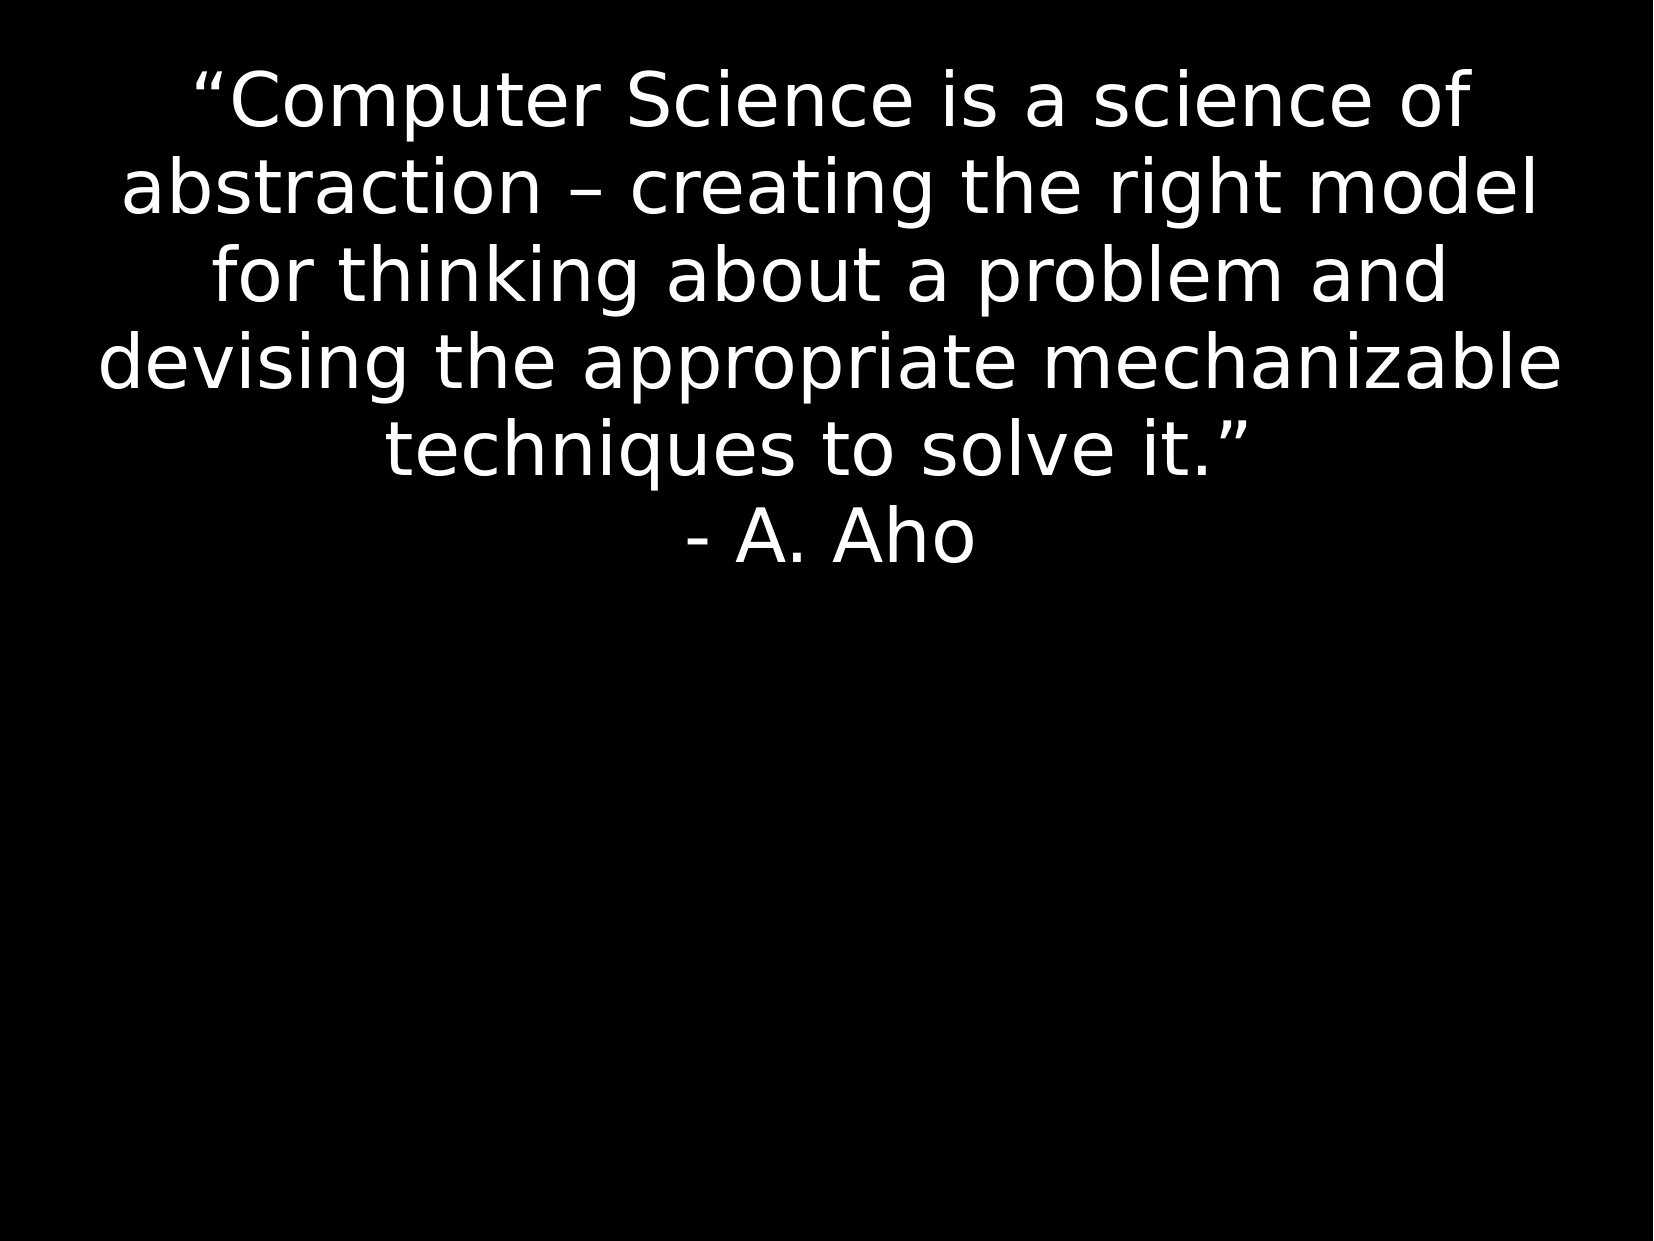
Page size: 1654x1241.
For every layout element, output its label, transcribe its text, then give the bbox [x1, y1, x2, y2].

title “Computer Science is a science of abstraction – creating the right model for thinking about a problem and devising the appropriate mechanizable techniques to solve it.” - A. Aho [87, 37, 1576, 601]
